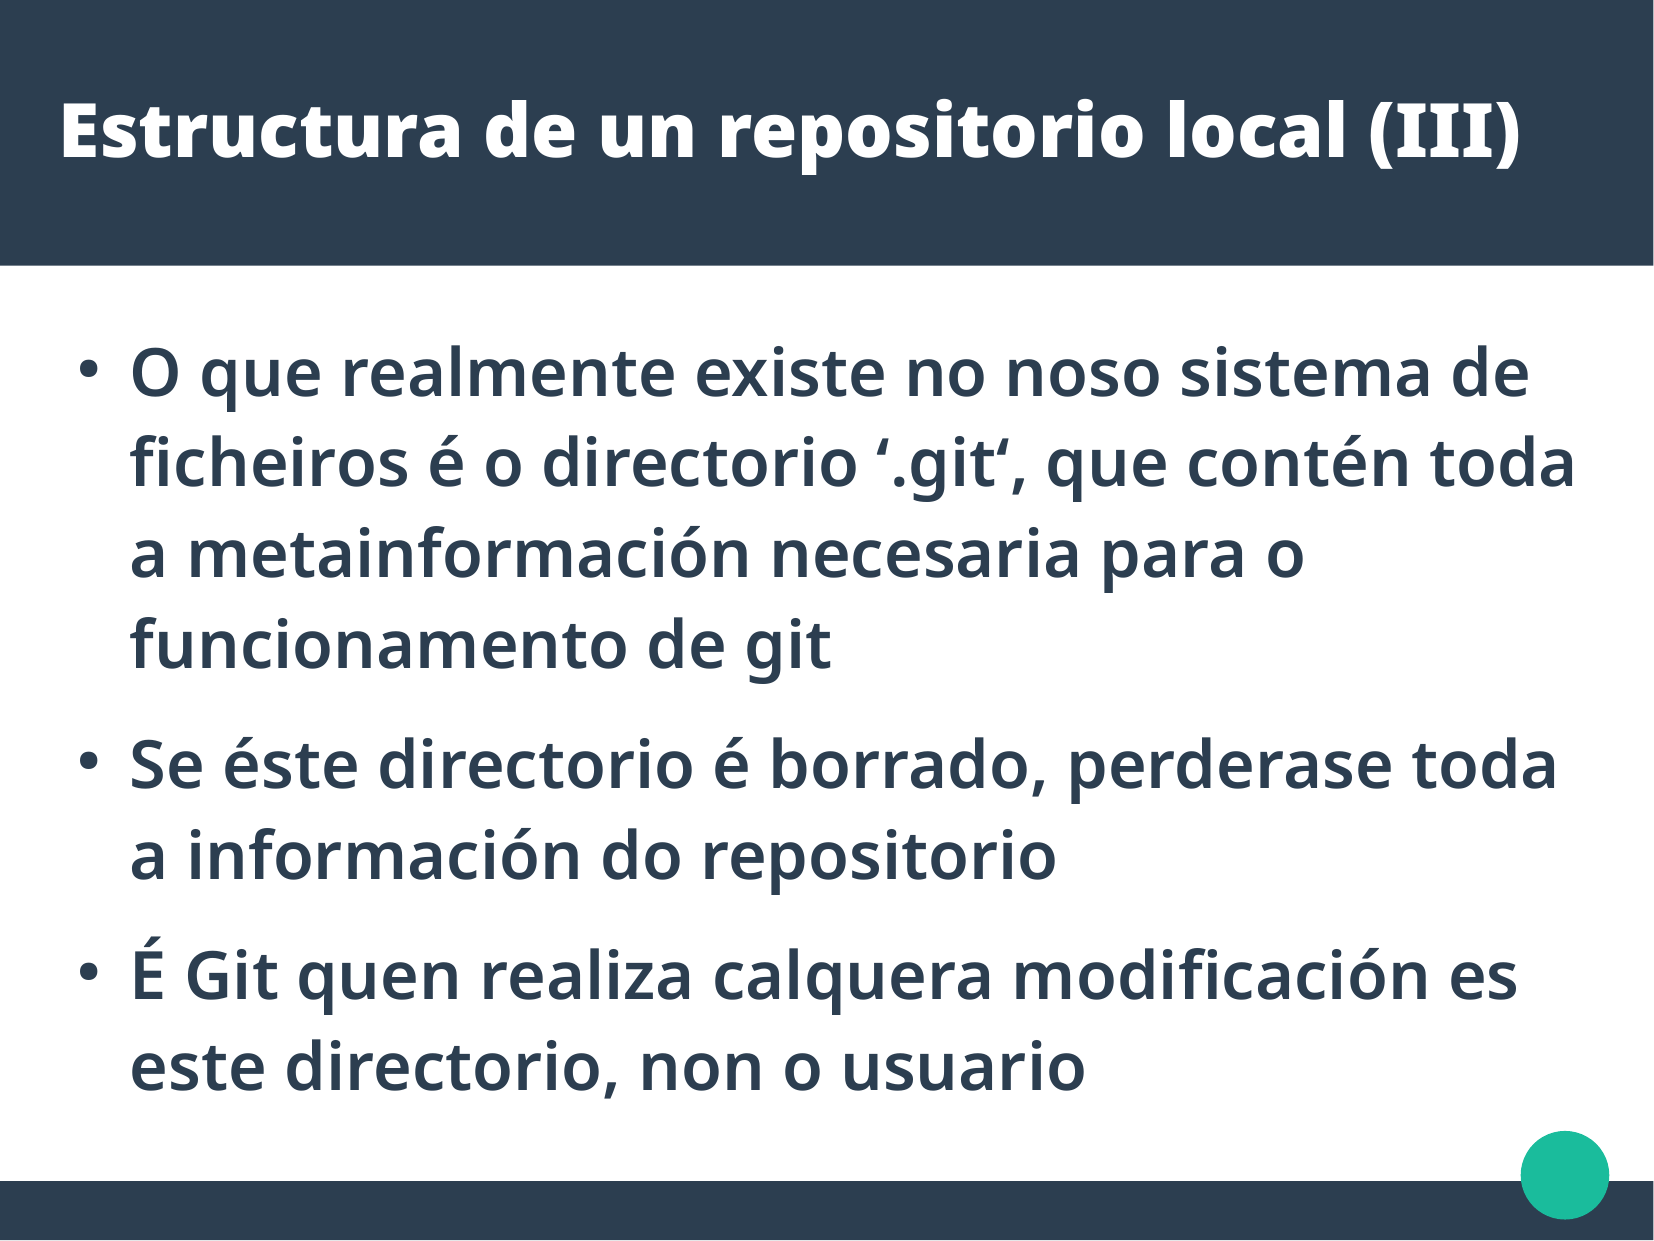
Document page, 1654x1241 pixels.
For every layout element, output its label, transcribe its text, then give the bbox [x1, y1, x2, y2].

list O que realmente existe no noso sistema de ficheiros é o directorio ‘.git‘, que contén toda a metainformación necesaria para o funcionamento de git Se éste directorio é borrado, perderase toda a información do repositorio É Git quen realiza calquera modificación es este directorio, non o usuario [59, 324, 1595, 1152]
title Estructura de un repositorio local (III) [59, 49, 1595, 207]
